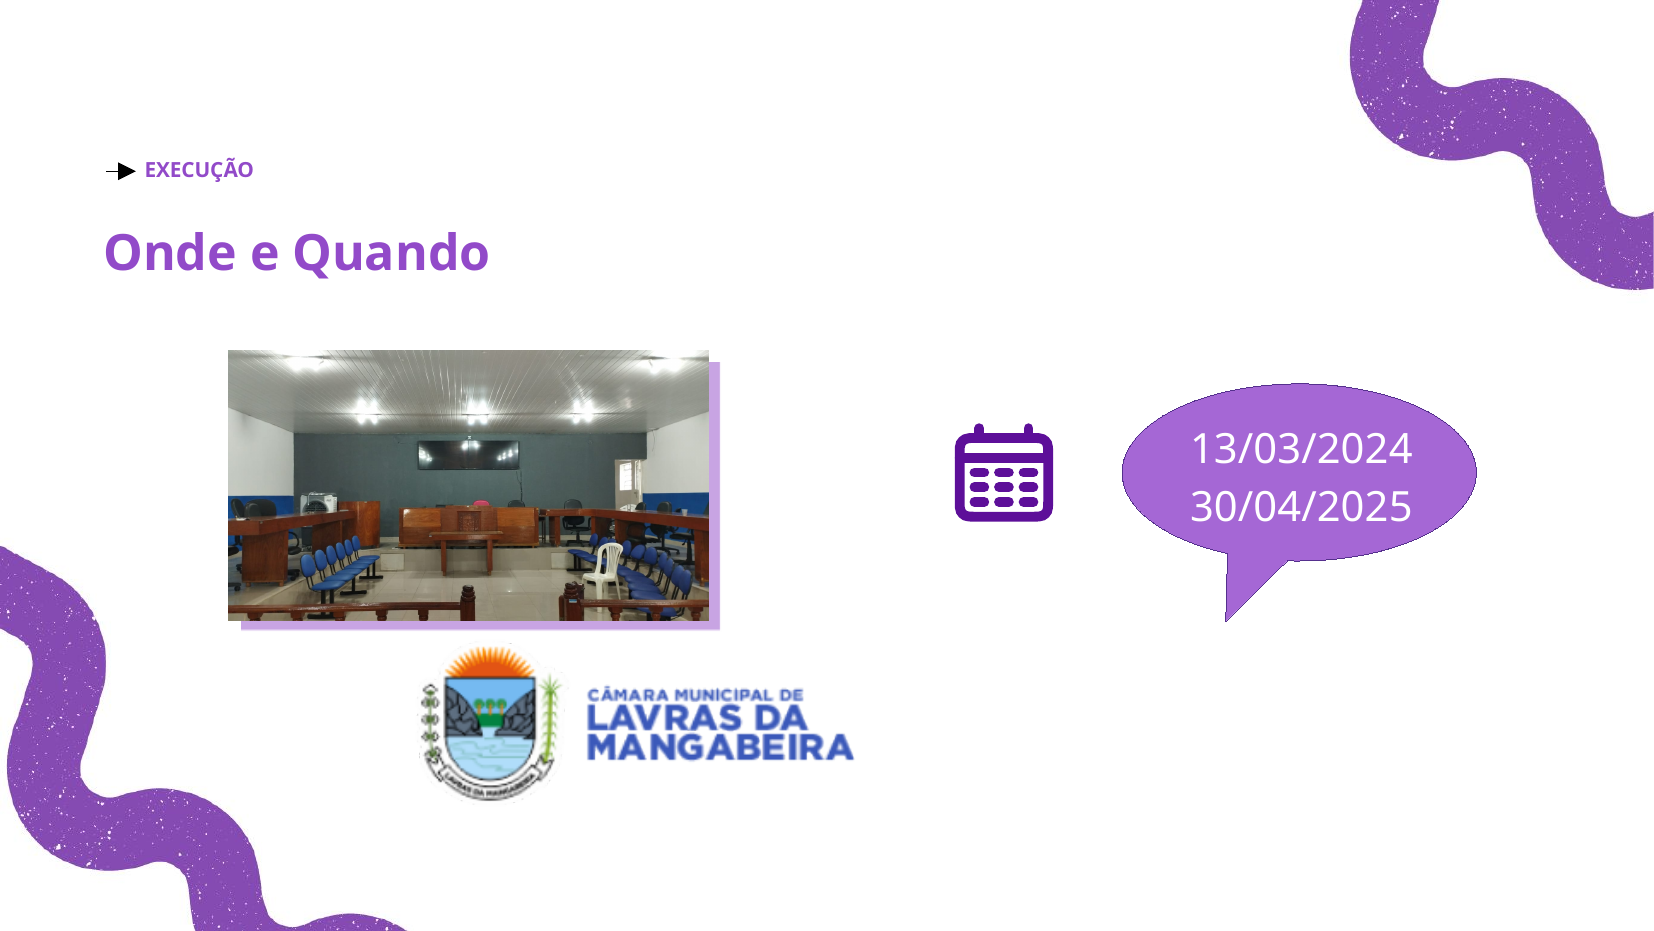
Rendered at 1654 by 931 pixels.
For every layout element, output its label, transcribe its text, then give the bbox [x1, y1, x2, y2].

text_box [1471, 450, 1477, 495]
text_box [1122, 383, 1427, 536]
text_box 13/03/2024 30/04/2025 [1175, 411, 1471, 544]
text_box Onde e Quando [88, 209, 621, 342]
picture [0, 0, 1654, 931]
text_box [1194, 544, 1404, 622]
text_box EXECUÇÃO [129, 147, 349, 207]
